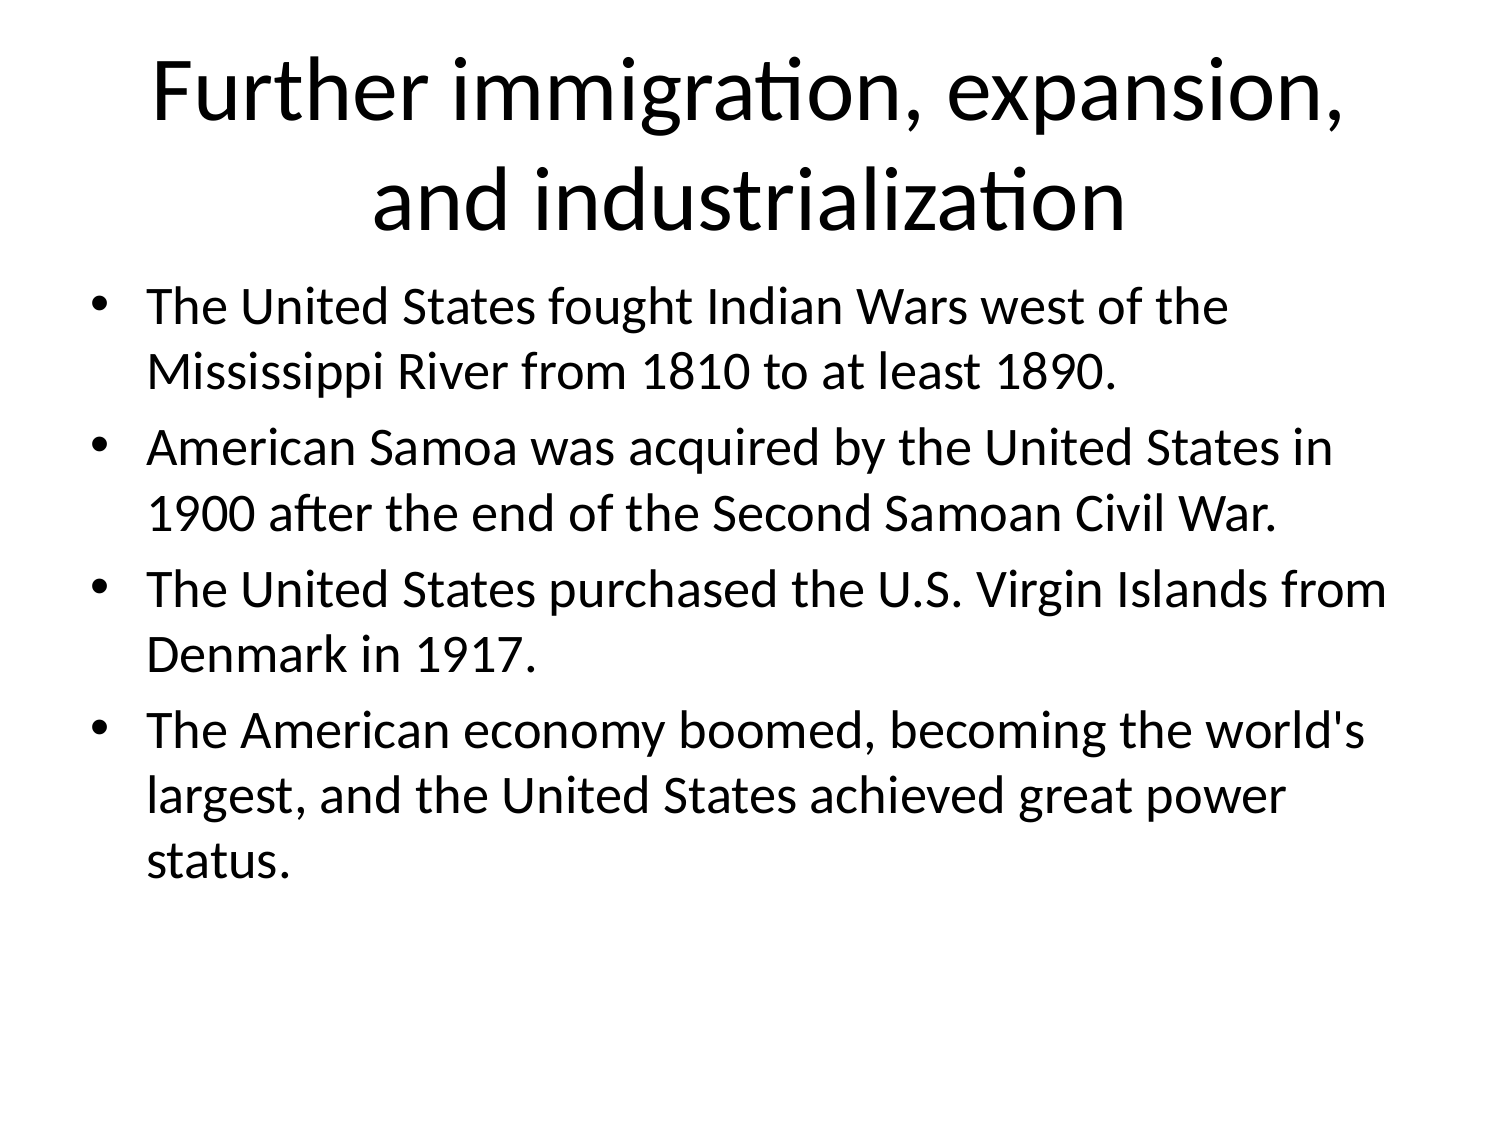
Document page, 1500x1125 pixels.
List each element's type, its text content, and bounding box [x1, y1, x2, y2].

title Further immigration, expansion, and industrialization [75, 45, 1425, 233]
list The United States fought Indian Wars west of the Mississippi River from 1810 to at least 1890. American Samoa was acquired by the United States in 1900 after the end of the Second Samoan Civil War. The United States purchased the U.S. Virgin Islands from Denmark in 1917. The American economy boomed, becoming the world's largest, and the United States achieved great power status. [75, 262, 1425, 1005]
